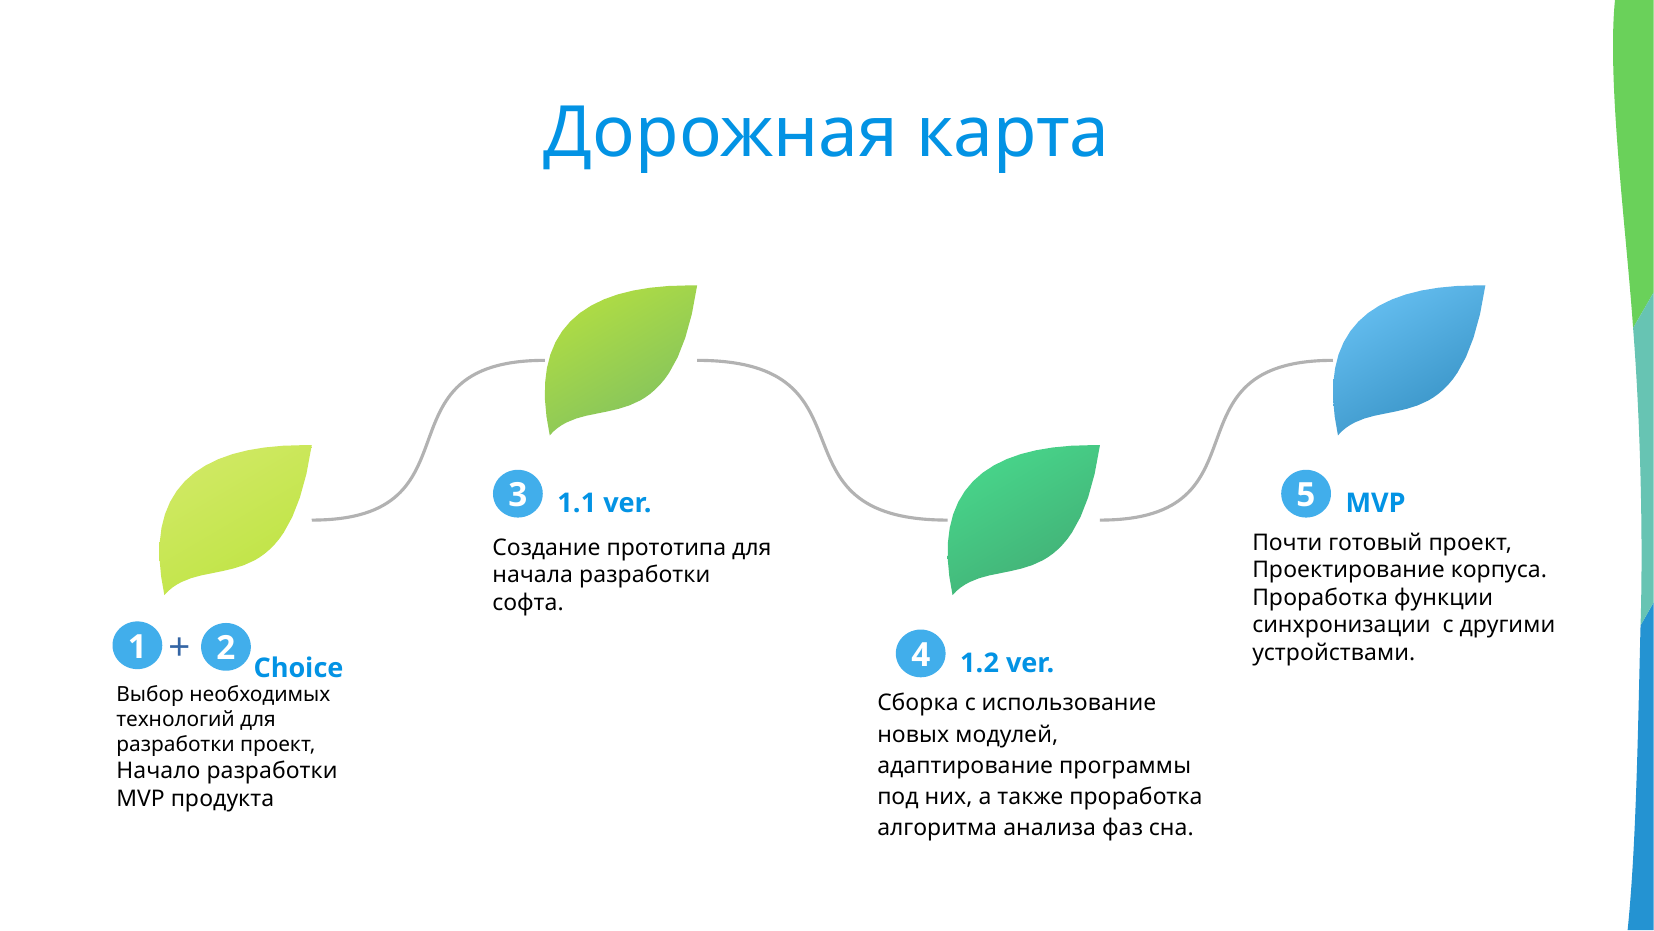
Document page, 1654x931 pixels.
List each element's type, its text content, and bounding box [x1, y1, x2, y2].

text_box 1.1 ver. [542, 478, 773, 526]
text_box Выбор необходимых технологий для разработки проект, Начало разработки MVP продукта [101, 673, 387, 819]
text_box [947, 445, 1100, 596]
text_box 2 [201, 622, 251, 671]
text_box 4 [895, 629, 946, 678]
text_box + [153, 618, 192, 676]
text_box 1 [112, 621, 163, 670]
text_box Почти готовый проект, Проектирование корпуса. Проработка функции синхронизации с другими устройствами. [1237, 520, 1575, 673]
text_box [1333, 285, 1486, 436]
text_box Сборка с использование новых модулей, адаптирование программы под них, а также проработка алгоритма анализа фаз сна. [862, 678, 1238, 863]
text_box 3 [492, 469, 543, 518]
text_box Дорожная карта [0, 78, 1654, 178]
text_box [159, 445, 312, 596]
text_box Cоздание прототипа для начала разработки софта. [477, 525, 788, 623]
text_box 5 [1281, 469, 1331, 518]
text_box MVP [1330, 477, 1561, 520]
text_box [544, 285, 698, 436]
text_box Choice [238, 643, 469, 691]
text_box 1.2 ver. [945, 638, 1200, 678]
